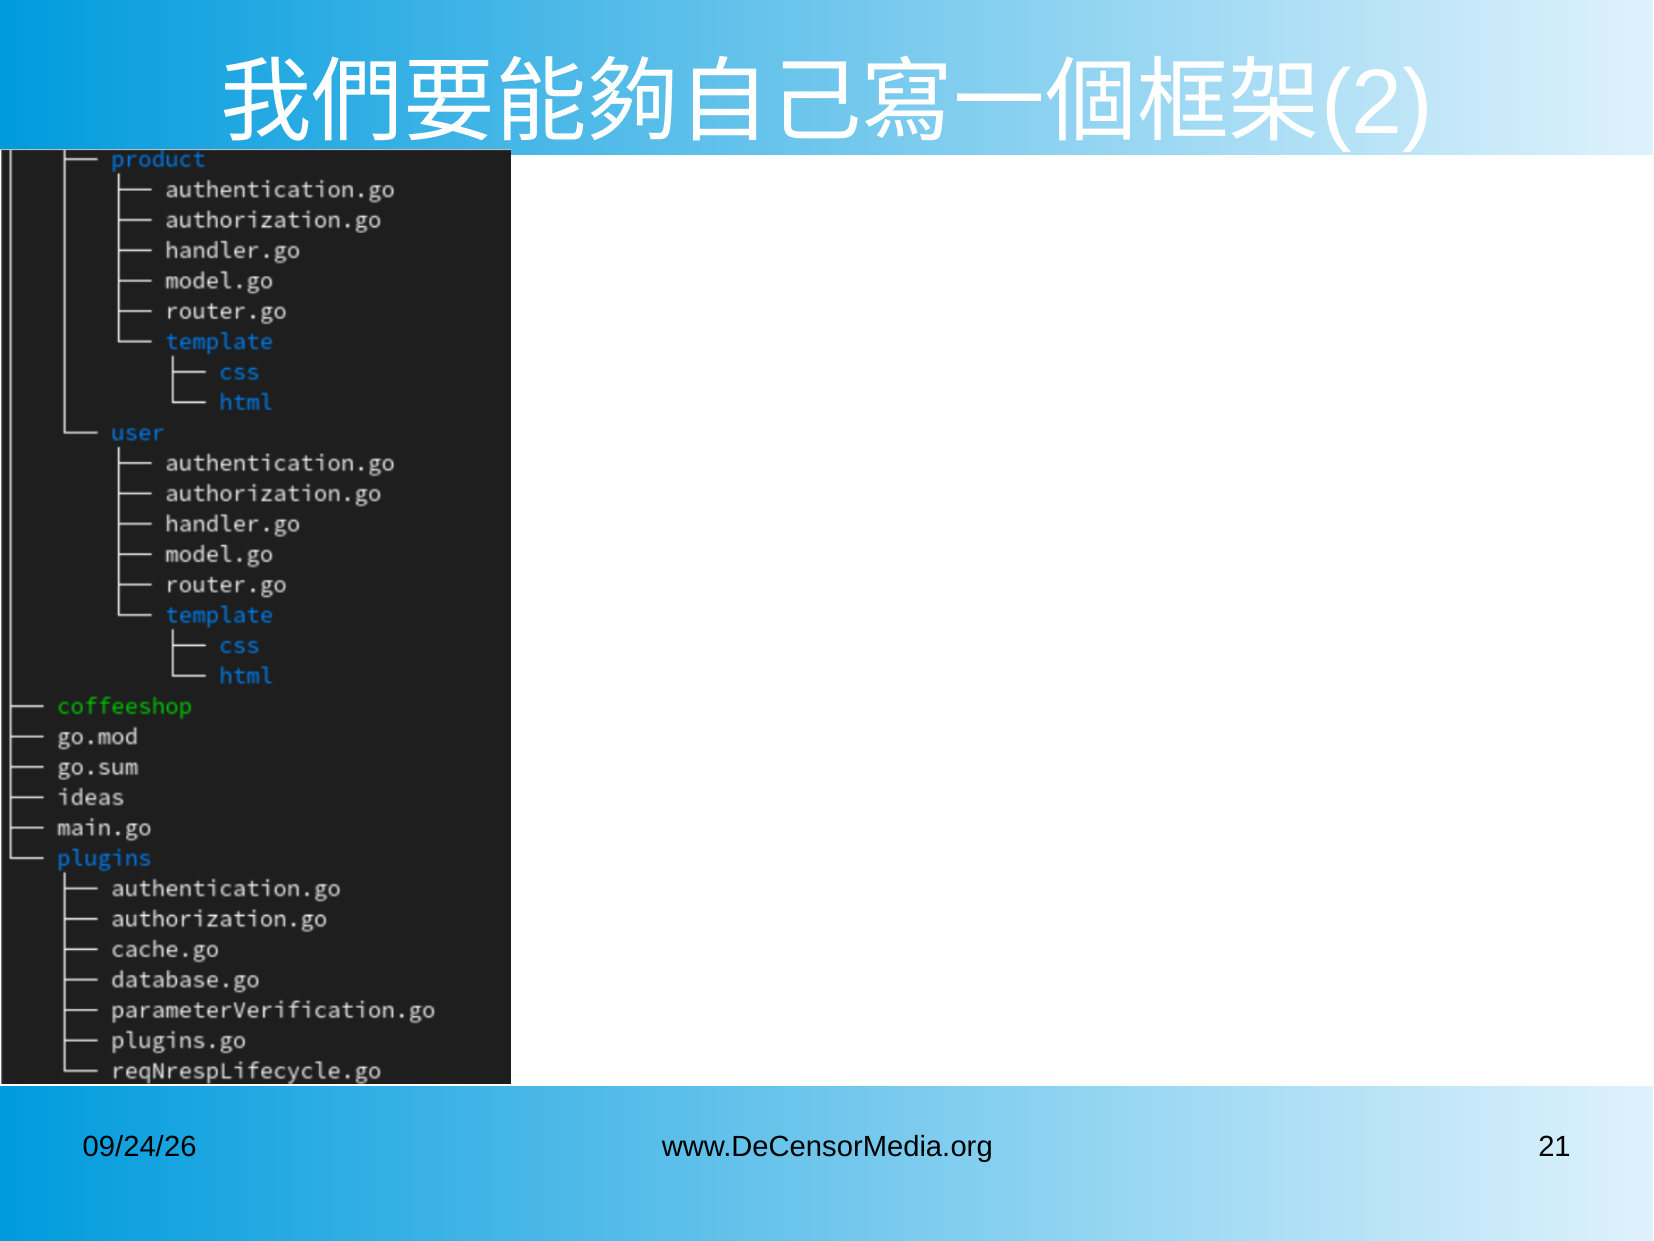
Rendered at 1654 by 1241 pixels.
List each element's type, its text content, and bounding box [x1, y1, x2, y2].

picture [0, 149, 511, 1084]
title 我們要能夠自己寫一個框架(2) [82, 48, 1571, 156]
